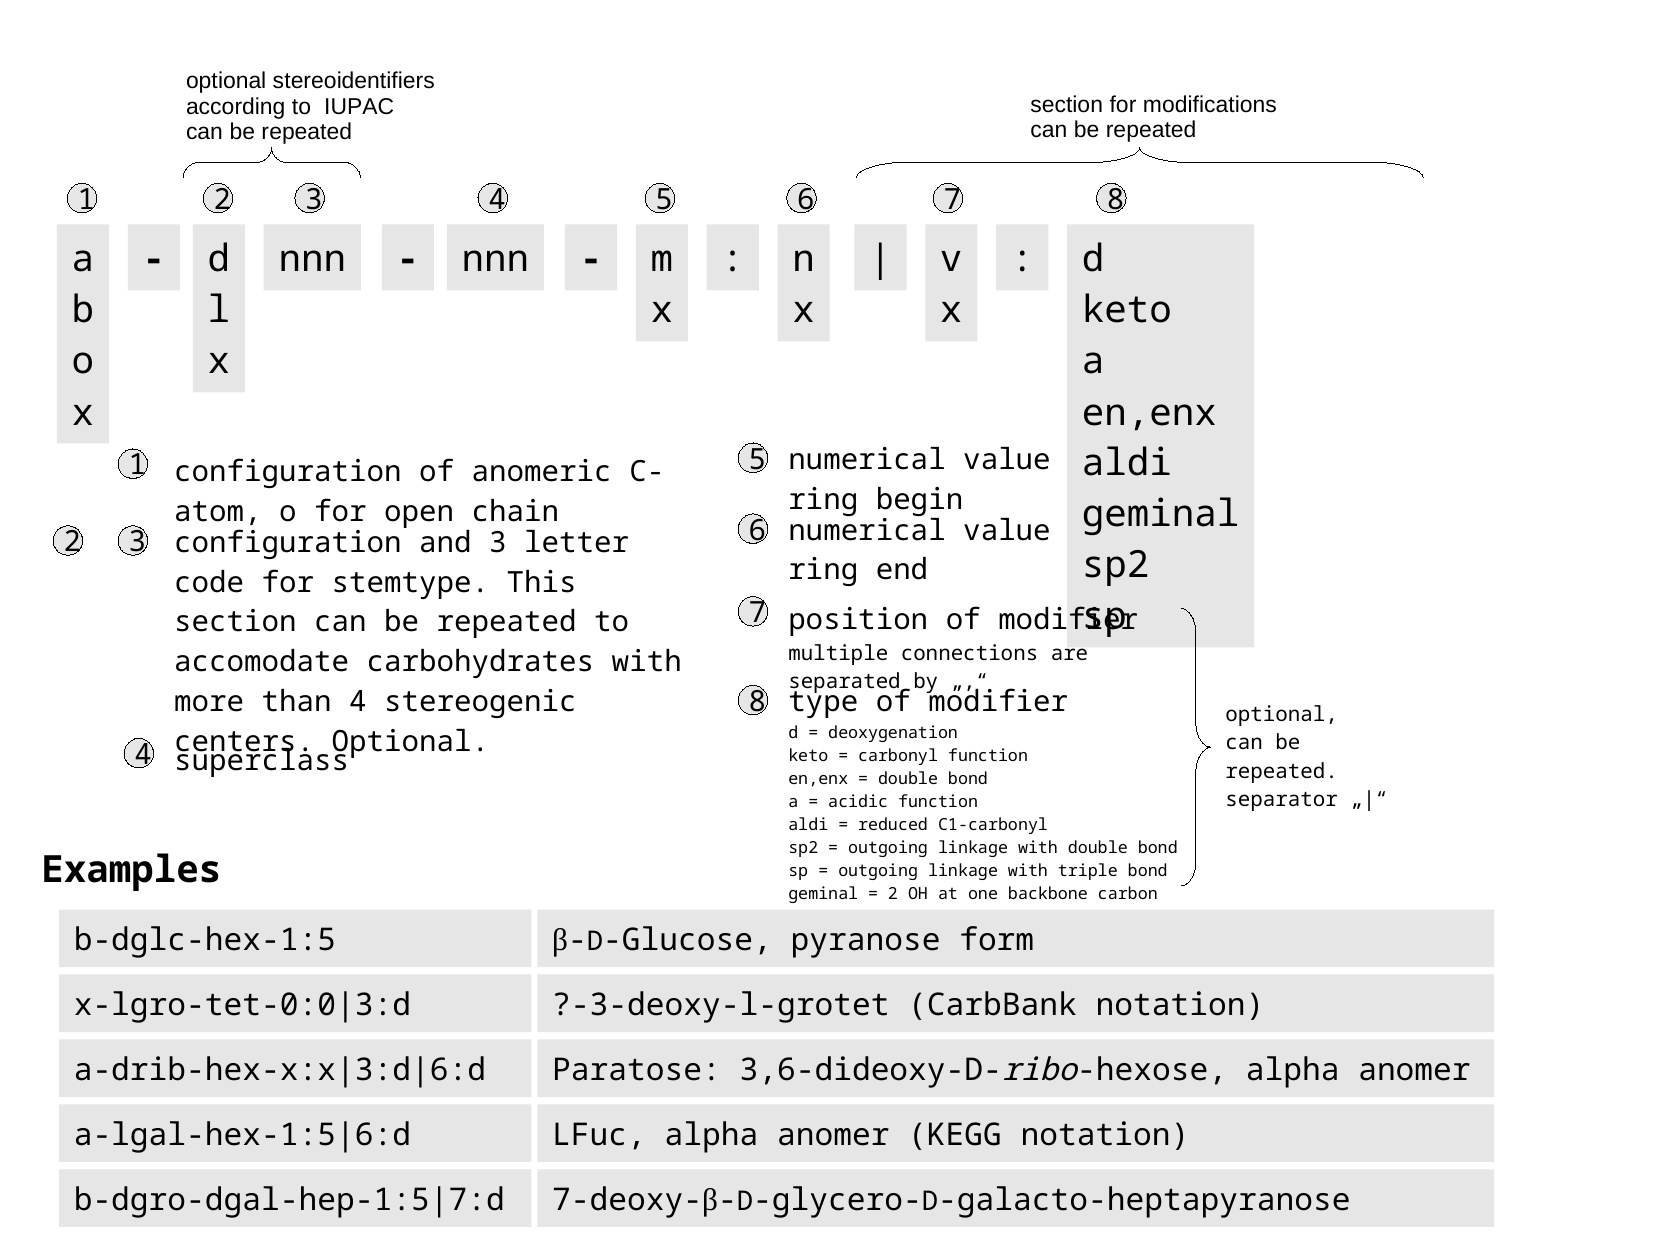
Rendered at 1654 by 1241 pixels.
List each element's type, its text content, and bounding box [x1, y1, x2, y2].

text_box 4 [477, 183, 508, 213]
text_box - [127, 224, 180, 285]
text_box m x [635, 224, 688, 327]
text_box 1 [118, 448, 148, 479]
text_box 3 [118, 525, 148, 556]
text_box Examples [26, 835, 237, 896]
text_box 4 [124, 738, 154, 768]
text_box numerical value ring end [773, 501, 1300, 585]
text_box section for modifications can be repeated [1015, 84, 1293, 151]
text_box configuration and 3 letter code for stemtype. This section can be repeated to accomodate carbohydrates with more than 4 stereogenic centers. Optional. [159, 513, 715, 733]
text_box x-lgro-tet-0:0|3:d [59, 974, 532, 1026]
text_box a-drib-hex-x:x|3:d|6:d [59, 1039, 532, 1091]
text_box 8 [1096, 183, 1127, 213]
text_box LFuc, alpha anomer (KEGG notation) [537, 1104, 1495, 1156]
text_box 6 [738, 513, 768, 544]
text_box - [564, 224, 618, 285]
text_box Paratose: 3,6-dideoxy-D-ribo-hexose, alpha anomer [537, 1039, 1495, 1091]
text_box b-dgro-dgal-hep-1:5|7:d [59, 1169, 532, 1221]
text_box nnn [446, 224, 544, 283]
text_box configuration of anomeric C-atom, o for open chain [159, 442, 721, 526]
text_box type of modifier d = deoxygenation keto = carbonyl function en,enx = double bond a = acidic function aldi = reduced C1-carbonyl sp2 = outgoing linkage with double bond sp = outgoing linkage with triple bond geminal = 2 OH at one backbone carbon [773, 673, 1300, 881]
text_box b-dglc-hex-1:5 [59, 909, 532, 961]
text_box nnn [263, 224, 361, 283]
text_box : [996, 224, 1049, 283]
text_box 7-deoxy-β-D-glycero-D-galacto-heptapyranose [537, 1169, 1495, 1222]
text_box : [706, 224, 759, 283]
text_box optional stereoidentifiers according to IUPAC can be repeated [171, 60, 451, 153]
text_box ?-3-deoxy-l-grotet (CarbBank notation) [537, 974, 1495, 1026]
text_box 5 [645, 183, 675, 213]
text_box - [381, 224, 434, 285]
text_box numerical value ring begin [773, 430, 1300, 501]
text_box | [854, 224, 907, 283]
text_box β-D-Glucose, pyranose form [537, 909, 1495, 962]
text_box superclass [159, 731, 390, 781]
text_box v x [925, 224, 978, 327]
text_box 6 [786, 183, 817, 213]
text_box 5 [738, 442, 768, 473]
text_box 7 [933, 183, 963, 213]
text_box 2 [203, 183, 233, 213]
text_box position of modifier multiple connections are separated by „,“ [773, 590, 1300, 673]
text_box 7 [738, 596, 768, 627]
text_box n x [777, 224, 830, 327]
text_box a-lgal-hex-1:5|6:d [59, 1104, 532, 1156]
text_box 3 [294, 183, 325, 213]
text_box optional, can be repeated. separator „|“ [1210, 691, 1403, 804]
text_box d l x [192, 224, 245, 370]
text_box 1 [67, 183, 97, 213]
text_box d keto a en,enx aldi geminal sp2 sp [1067, 224, 1255, 430]
text_box 8 [738, 685, 768, 715]
text_box 2 [53, 525, 83, 556]
text_box a b o x [56, 224, 110, 414]
